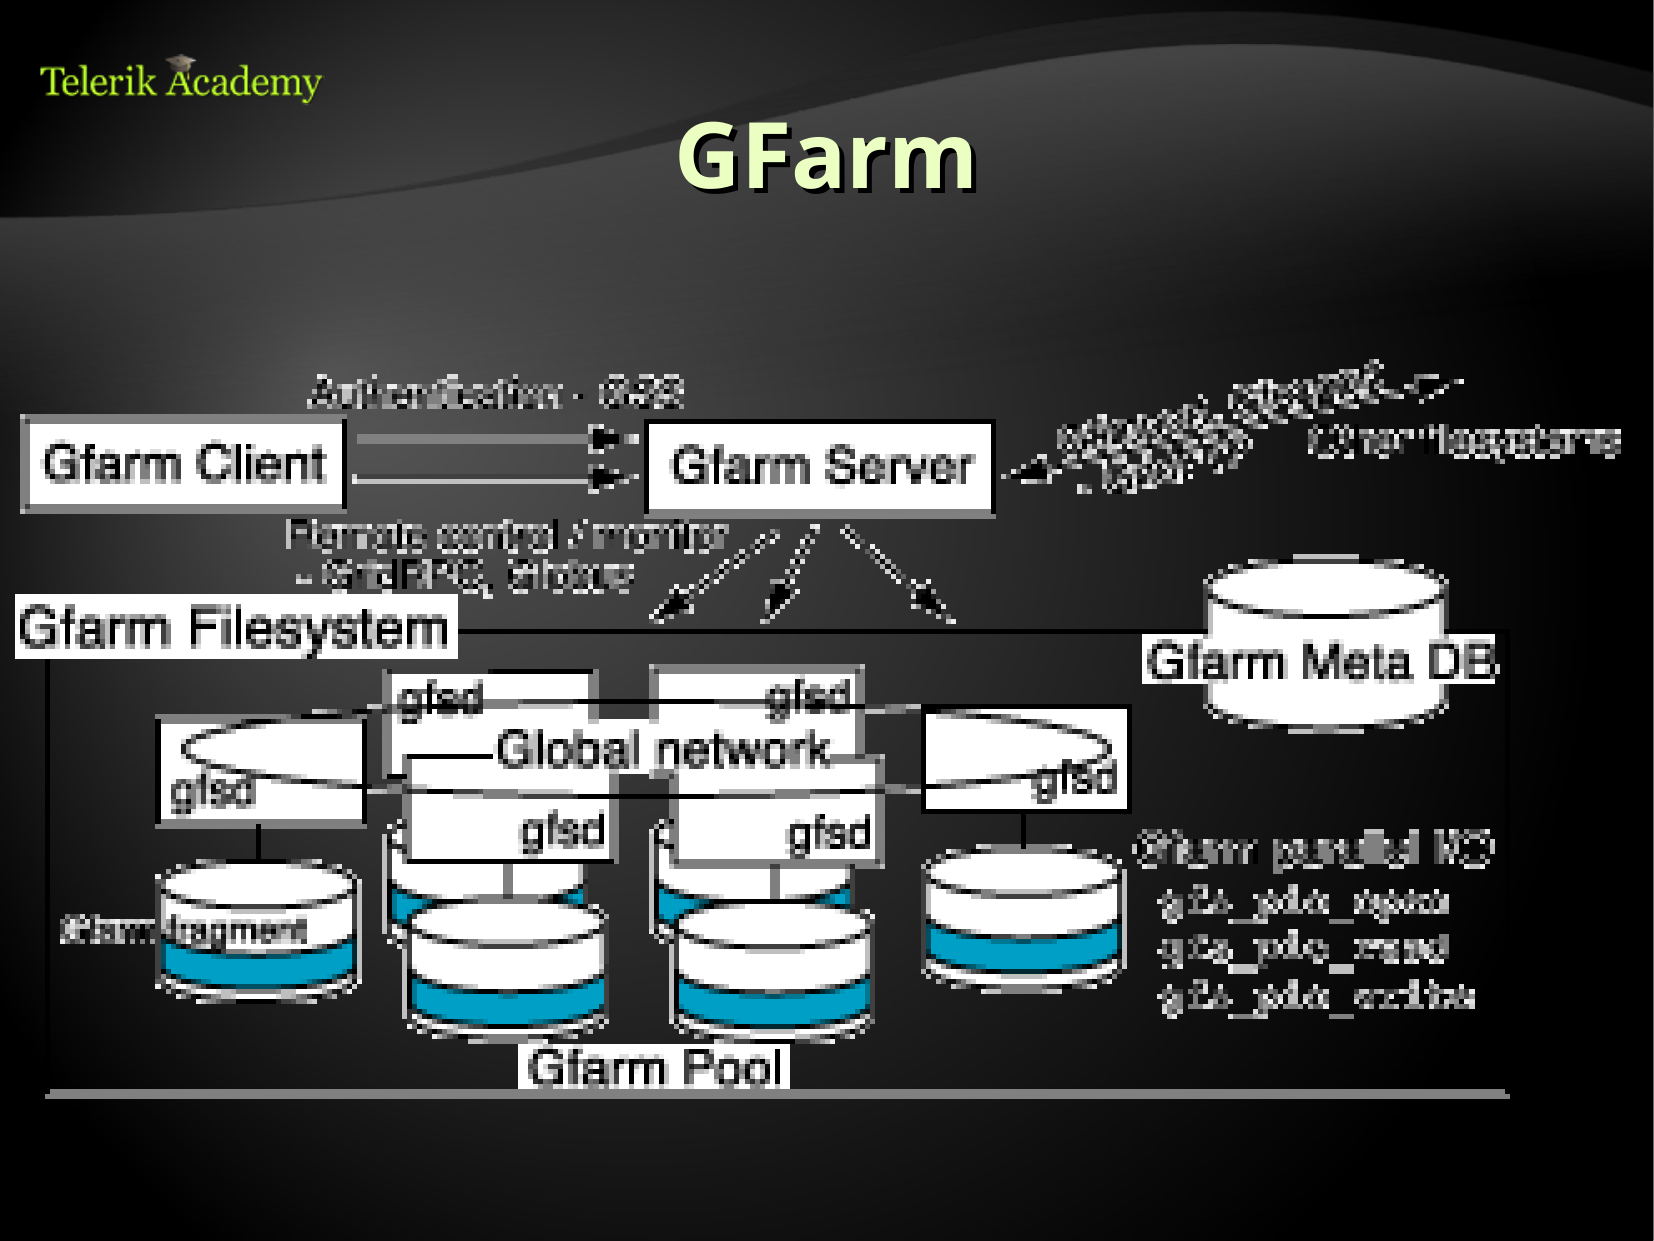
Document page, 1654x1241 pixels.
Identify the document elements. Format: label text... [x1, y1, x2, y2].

picture [0, 0, 1654, 1241]
title GFarm [82, 49, 1571, 257]
